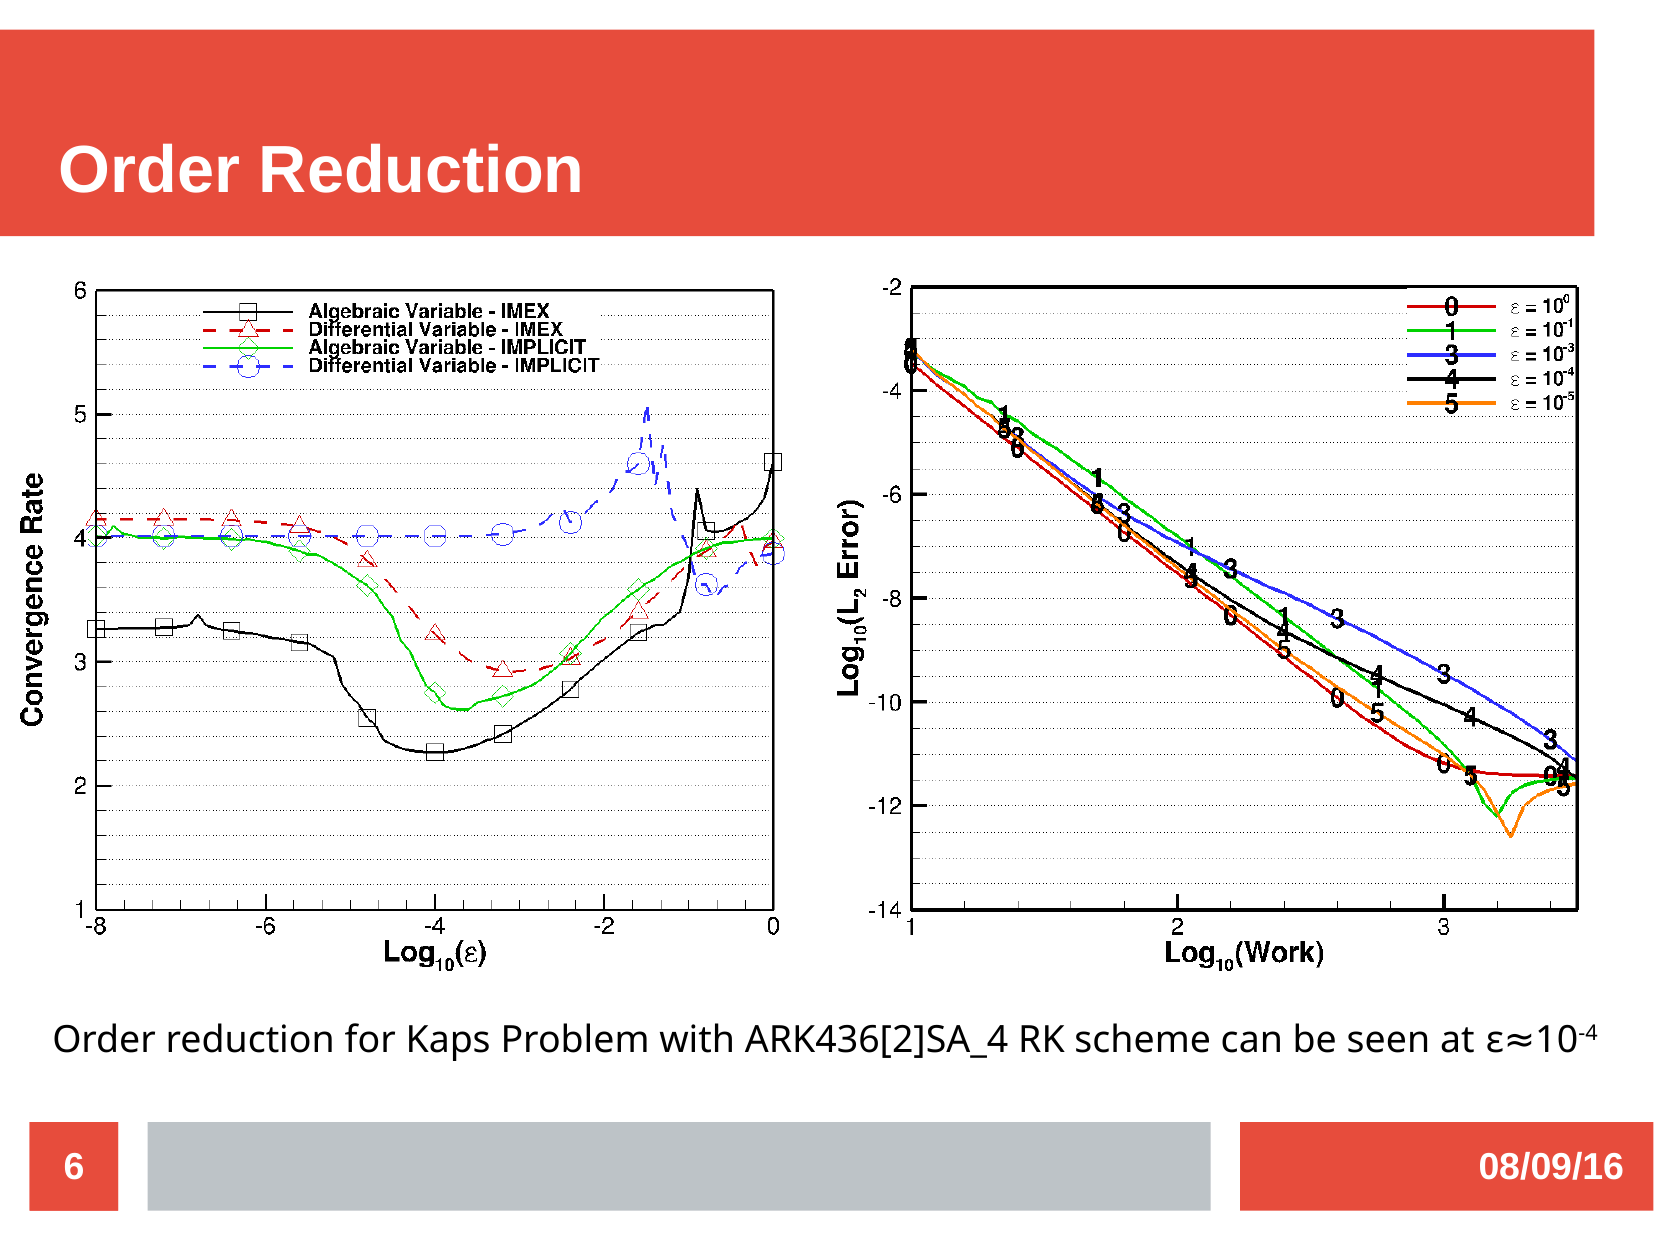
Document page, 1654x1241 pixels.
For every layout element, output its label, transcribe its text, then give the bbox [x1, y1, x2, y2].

text_box Order reduction for Kaps Problem with ARK436[2]SA_4 RK scheme can be seen at ε≈10-4 [0, 1005, 1651, 1068]
picture [15, 255, 796, 980]
title Order Reduction [59, 59, 1595, 207]
picture [824, 255, 1605, 980]
